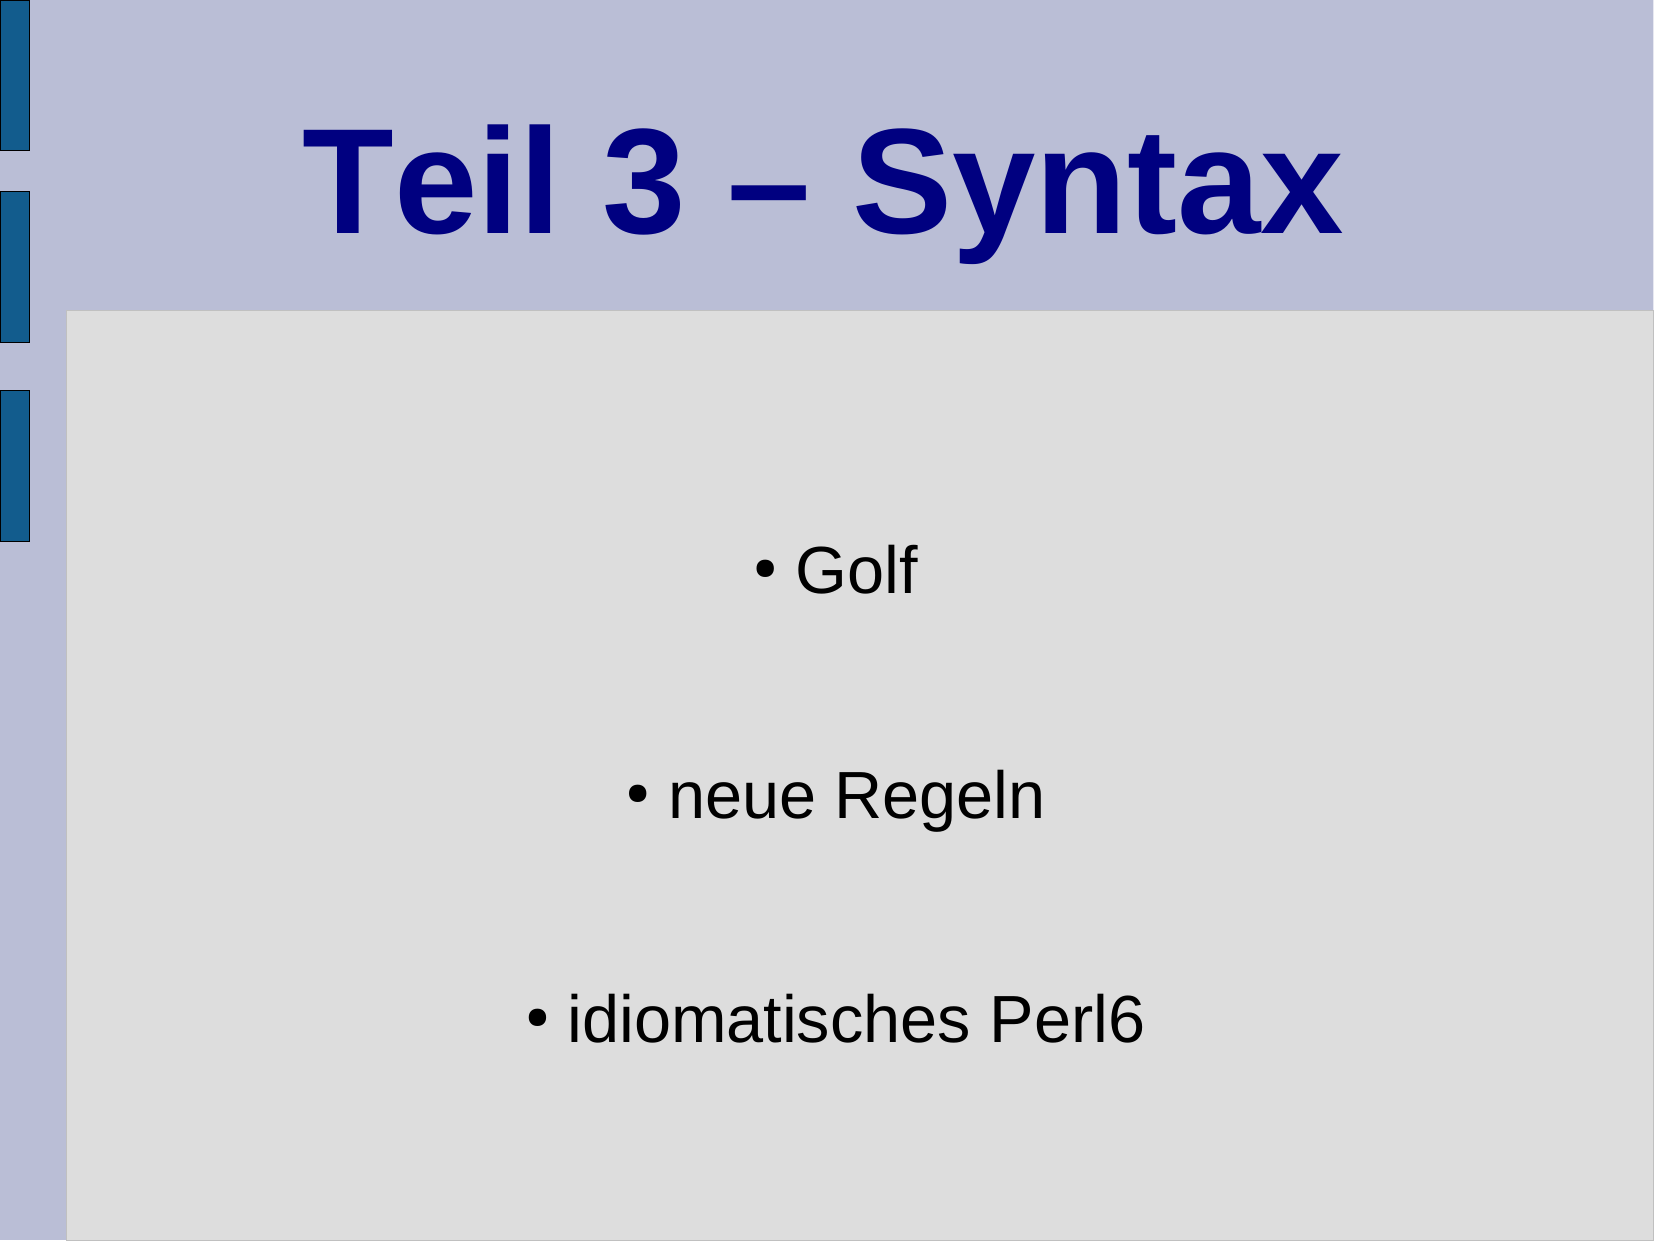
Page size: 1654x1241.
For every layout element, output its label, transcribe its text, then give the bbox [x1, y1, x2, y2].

title Teil 3 – Syntax [118, 78, 1531, 286]
list Golf neue Regeln idiomatisches Perl6 [76, 383, 1595, 1203]
